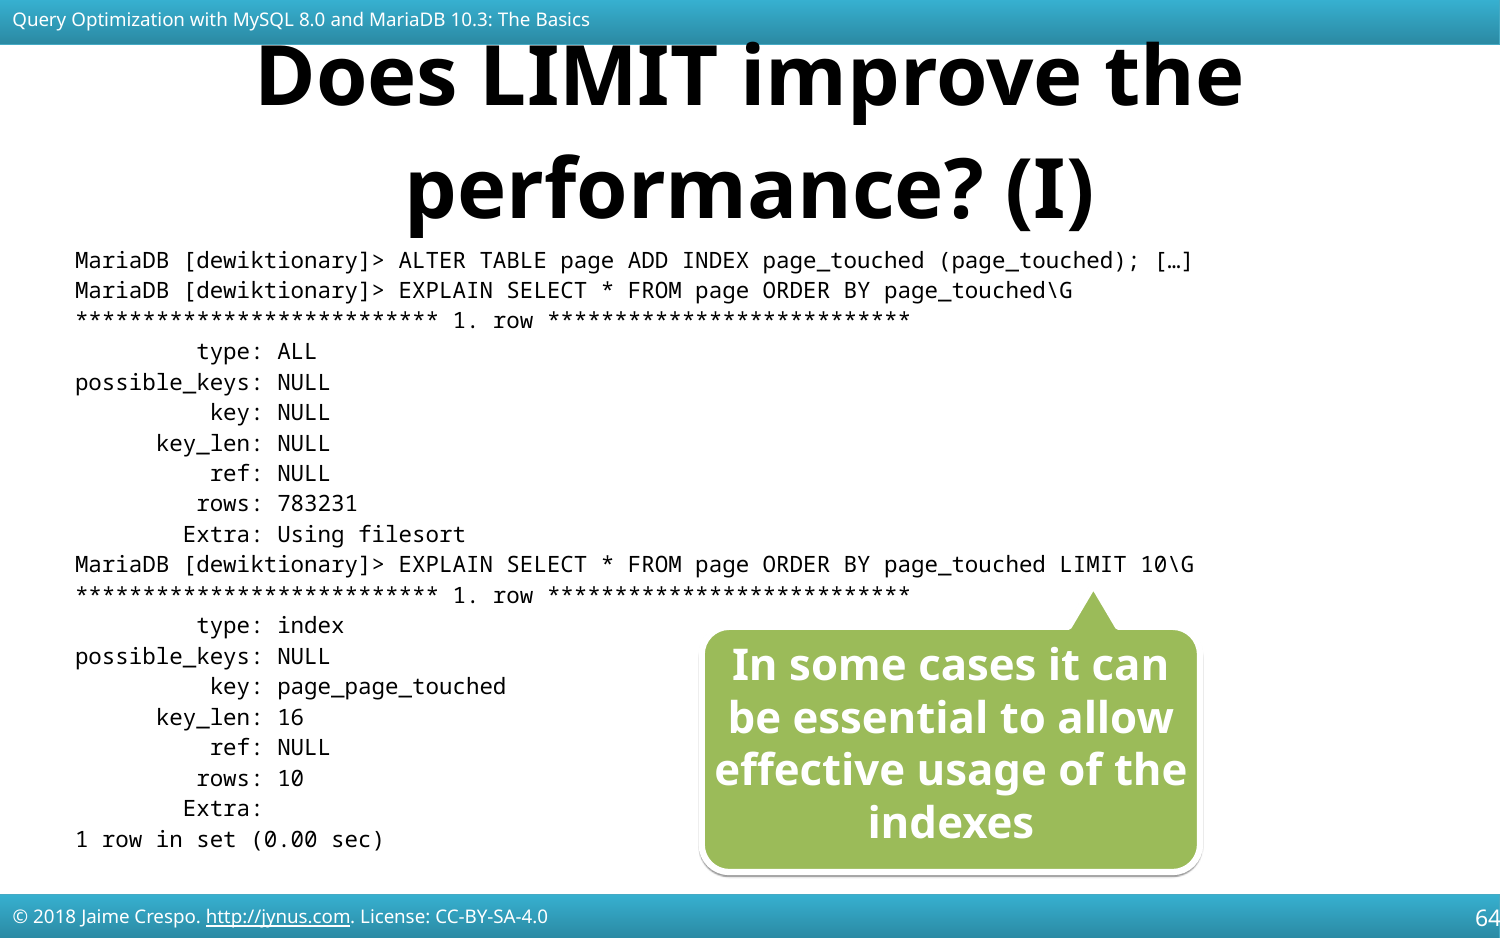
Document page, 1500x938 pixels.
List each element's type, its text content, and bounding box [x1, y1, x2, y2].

text_box In some cases it can be essential to allow effective usage of the indexes [701, 584, 1201, 873]
title Does LIMIT improve the performance? (I) [75, 36, 1425, 224]
slide_number [1389, 896, 1490, 935]
list MariaDB [dewiktionary]> ALTER TABLE page ADD INDEX page_touched (page_touched); […] MariaDB [dewiktionary]> EXPLAIN SELECT * FROM page ORDER BY page_touched\G *************************** 1. row *************************** type: ALL possible_keys: NULL key: NULL key_len: NULL ref: NULL rows: 783231 Extra: Using filesort MariaDB [dewiktionary]> EXPLAIN SELECT * FROM page ORDER BY page_touched LIMIT 10\G *************************** 1. row *************************** type: index possible_keys: NULL key: page_page_touched key_len: 16 ref: NULL rows: 10 Extra: 1 row in set (0.00 sec) [75, 244, 1426, 868]
